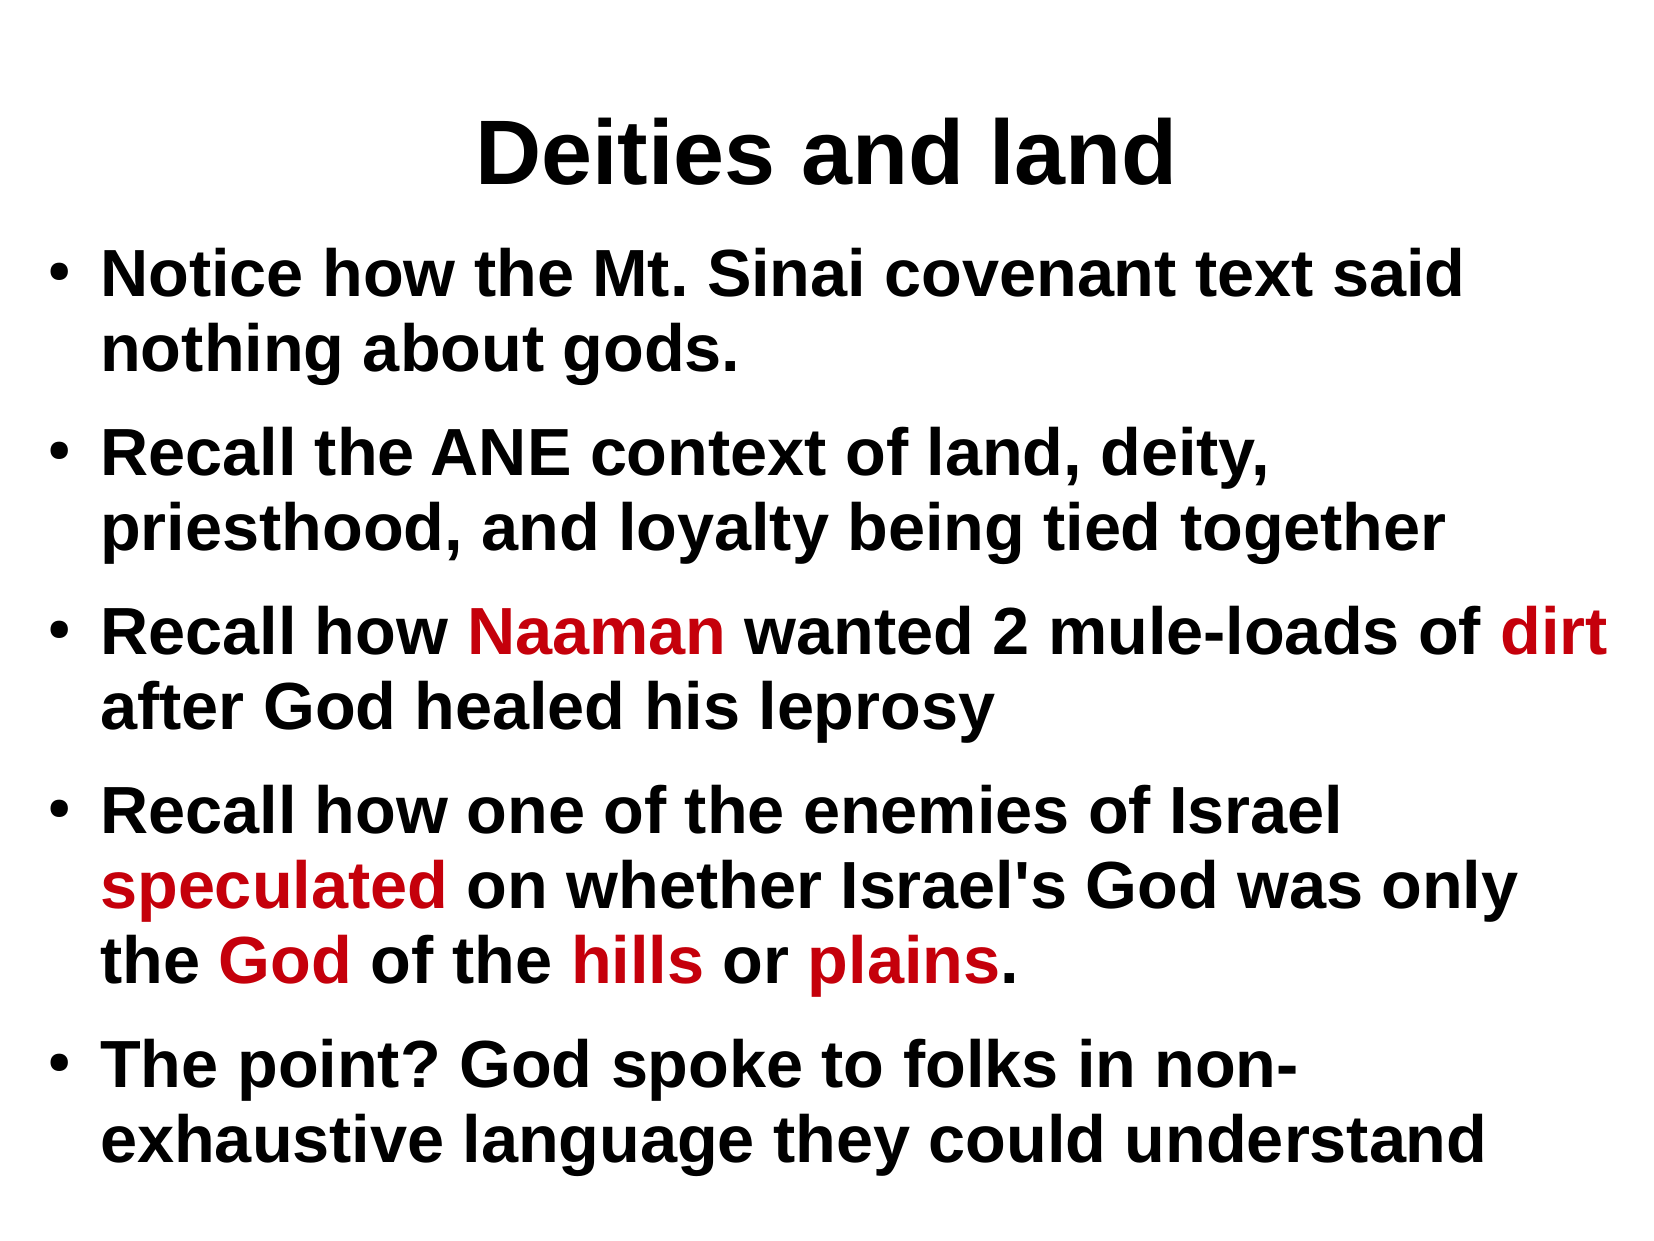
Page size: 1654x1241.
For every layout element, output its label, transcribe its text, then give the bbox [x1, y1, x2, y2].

list Notice how the Mt. Sinai covenant text said nothing about gods. Recall the ANE context of land, deity, priesthood, and loyalty being tied together Recall how Naaman wanted 2 mule-loads of dirt after God healed his leprosy Recall how one of the enemies of Israel speculated on whether Israel's God was only the God of the hills or plains. The point? God spoke to folks in non-exhaustive language they could understand [29, 236, 1625, 1231]
title Deities and land [82, 49, 1571, 236]
